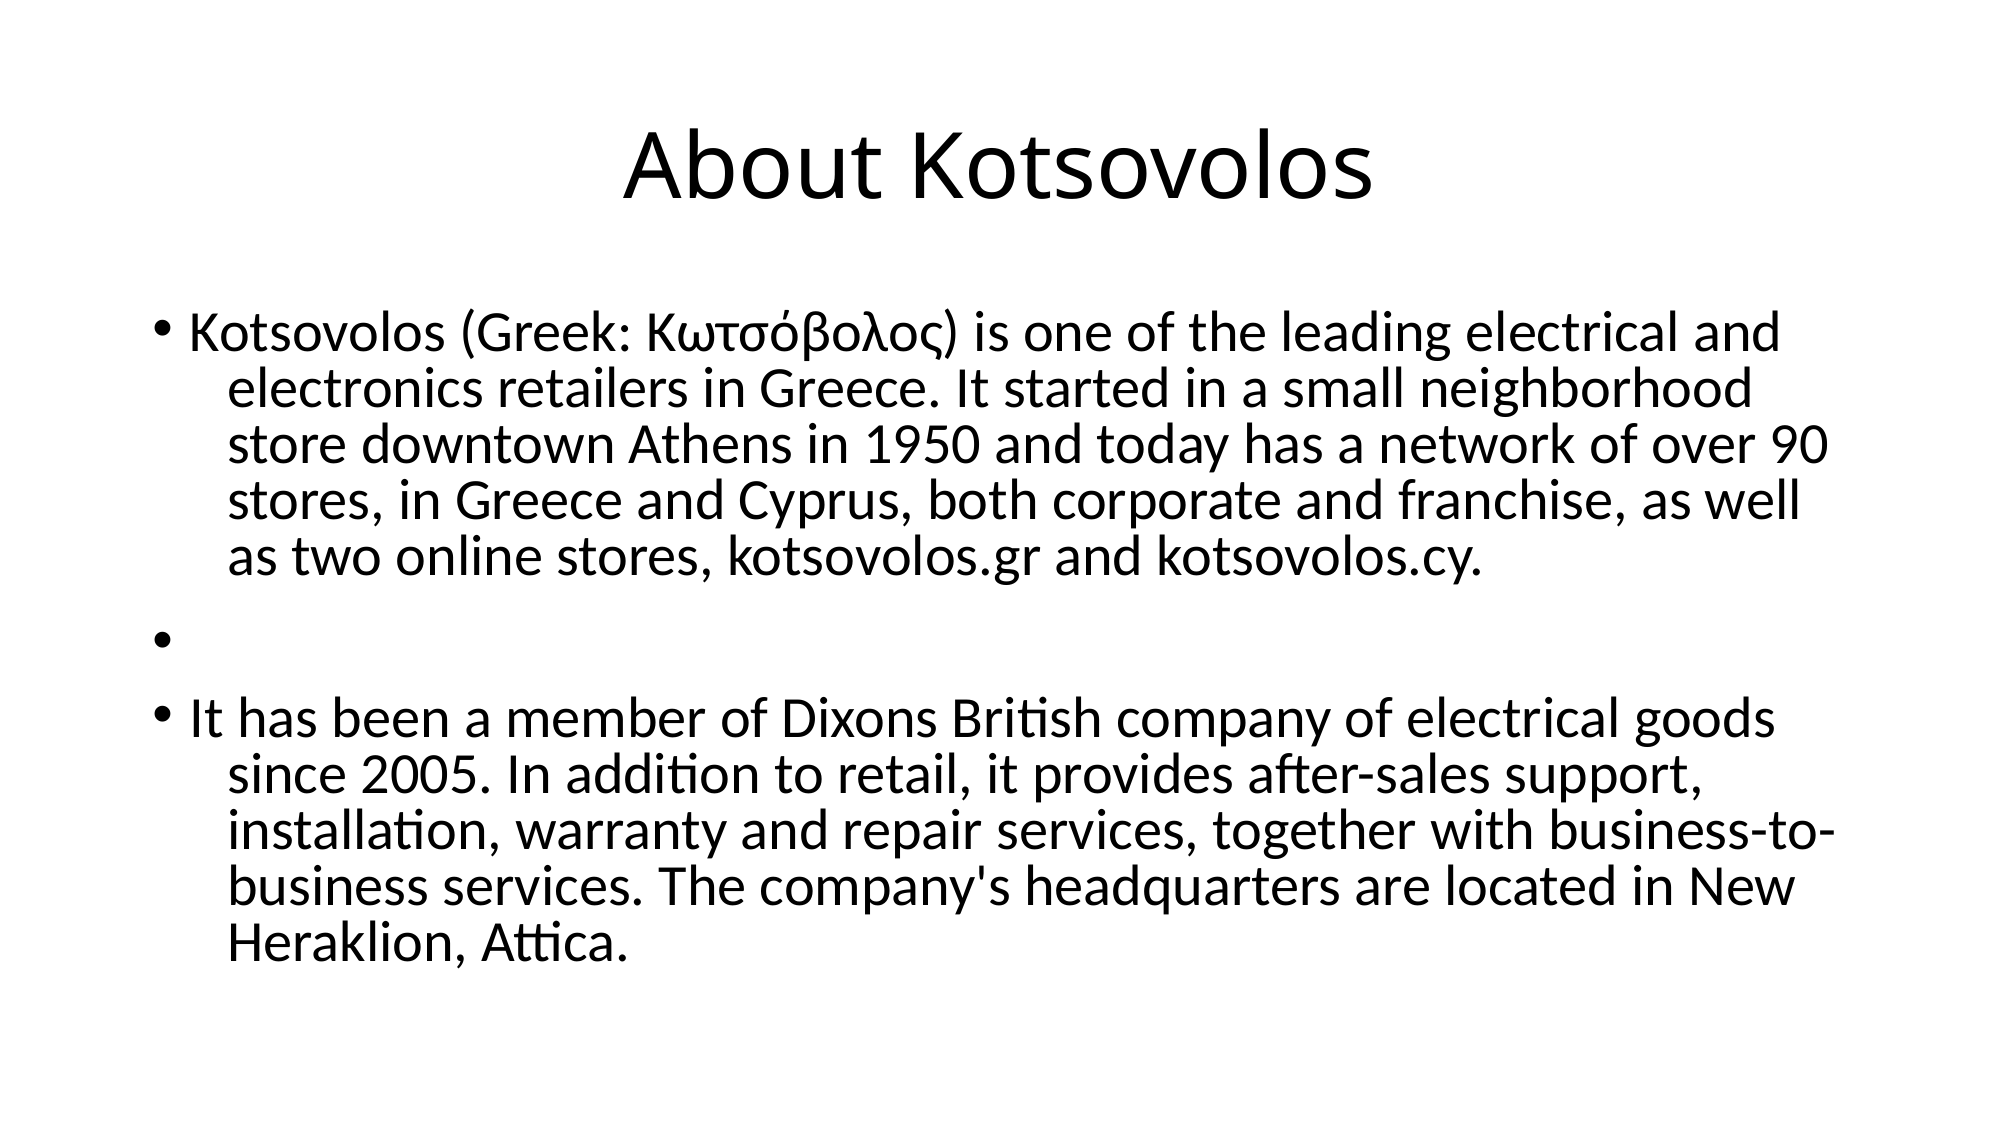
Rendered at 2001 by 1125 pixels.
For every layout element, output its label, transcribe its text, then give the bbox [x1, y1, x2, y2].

list Kotsovolos (Greek: Κωτσόβολος) is one of the leading electrical and electronics retailers in Greece. It started in a small neighborhood store downtown Athens in 1950 and today has a network of over 90 stores, in Greece and Cyprus, both corporate and franchise, as well as two online stores, kotsovolos.gr and kotsovolos.cy. It has been a member of Dixons British company of electrical goods since 2005. In addition to retail, it provides after-sales support, installation, warranty and repair services, together with business-to-business services. The company's headquarters are located in New Heraklion, Attica. [137, 299, 1863, 1014]
title About Kotsovolos [137, 59, 1863, 278]
